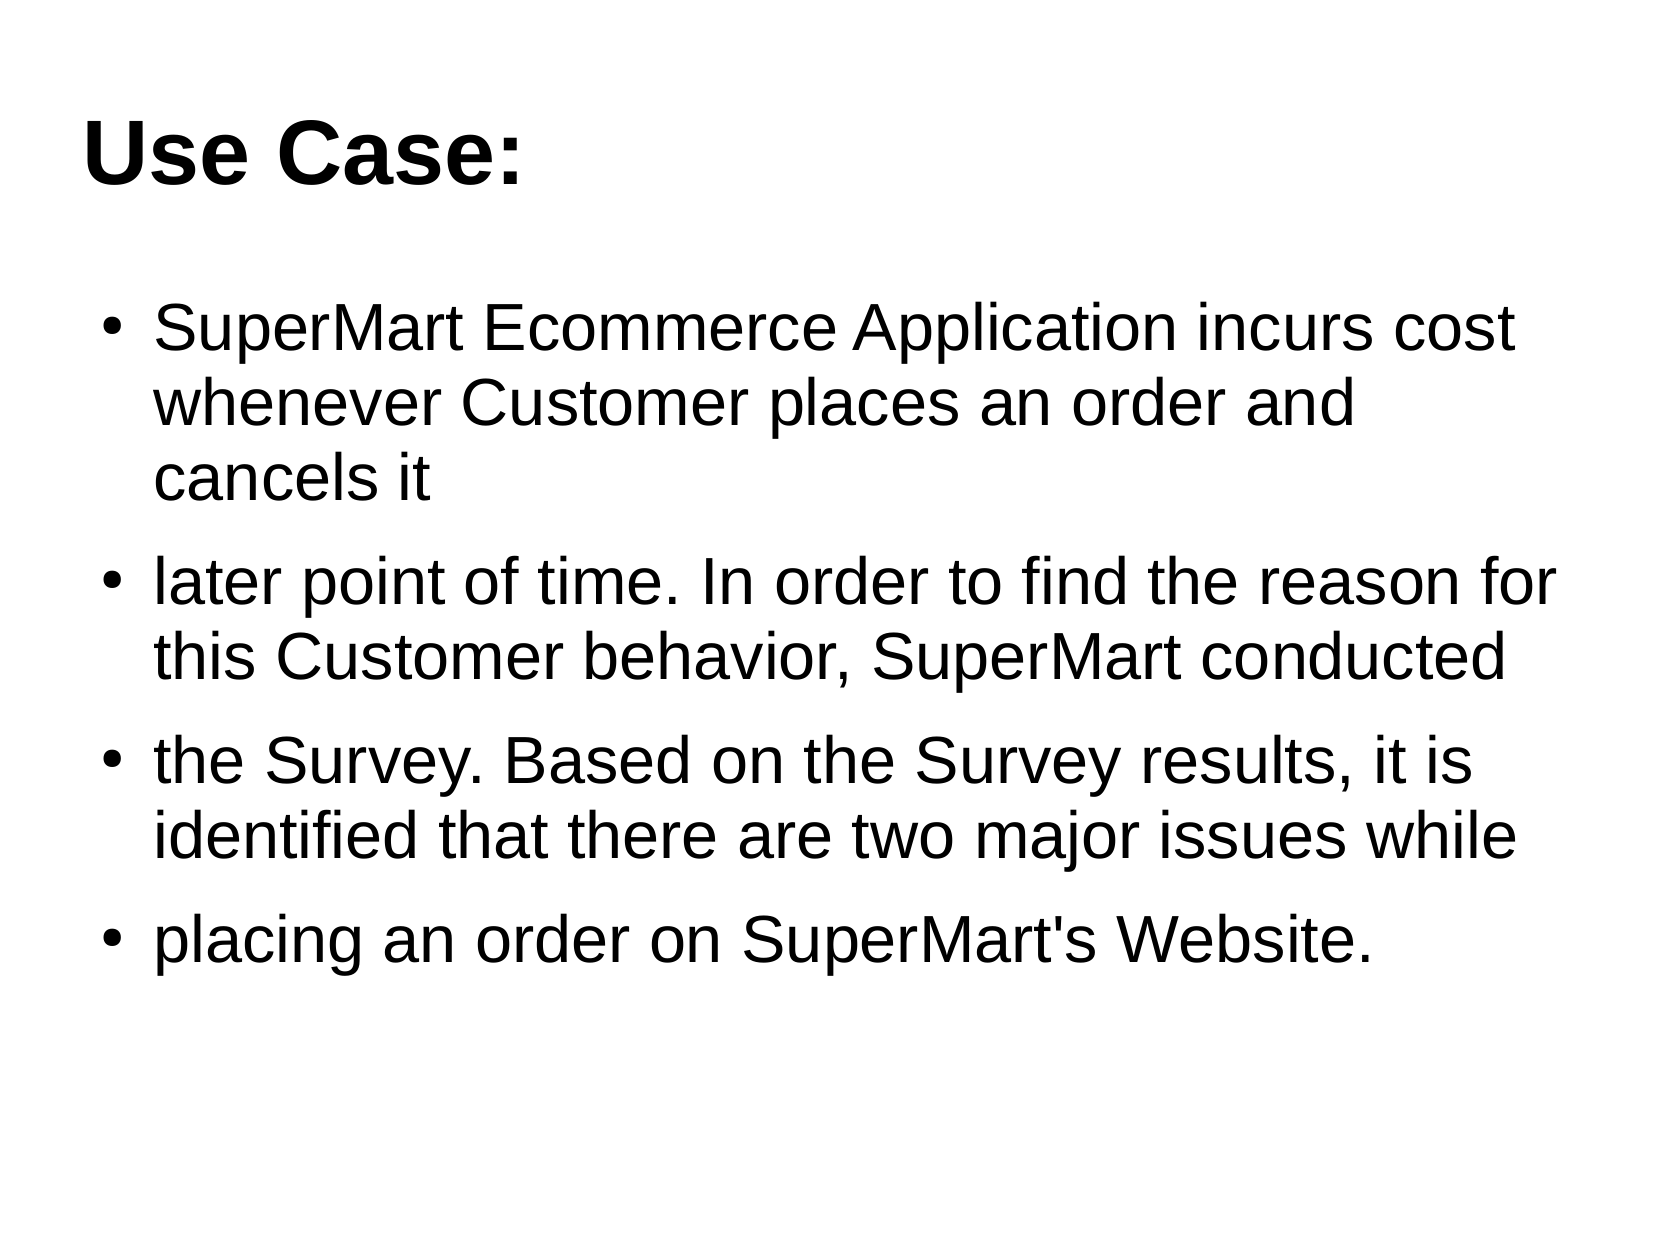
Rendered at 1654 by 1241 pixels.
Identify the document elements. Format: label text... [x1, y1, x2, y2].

title Use Case: [82, 49, 1571, 257]
list SuperMart Ecommerce Application incurs cost whenever Customer places an order and cancels it later point of time. In order to find the reason for this Customer behavior, SuperMart conducted the Survey. Based on the Survey results, it is identified that there are two major issues while placing an order on SuperMart's Website. [82, 290, 1571, 1010]
